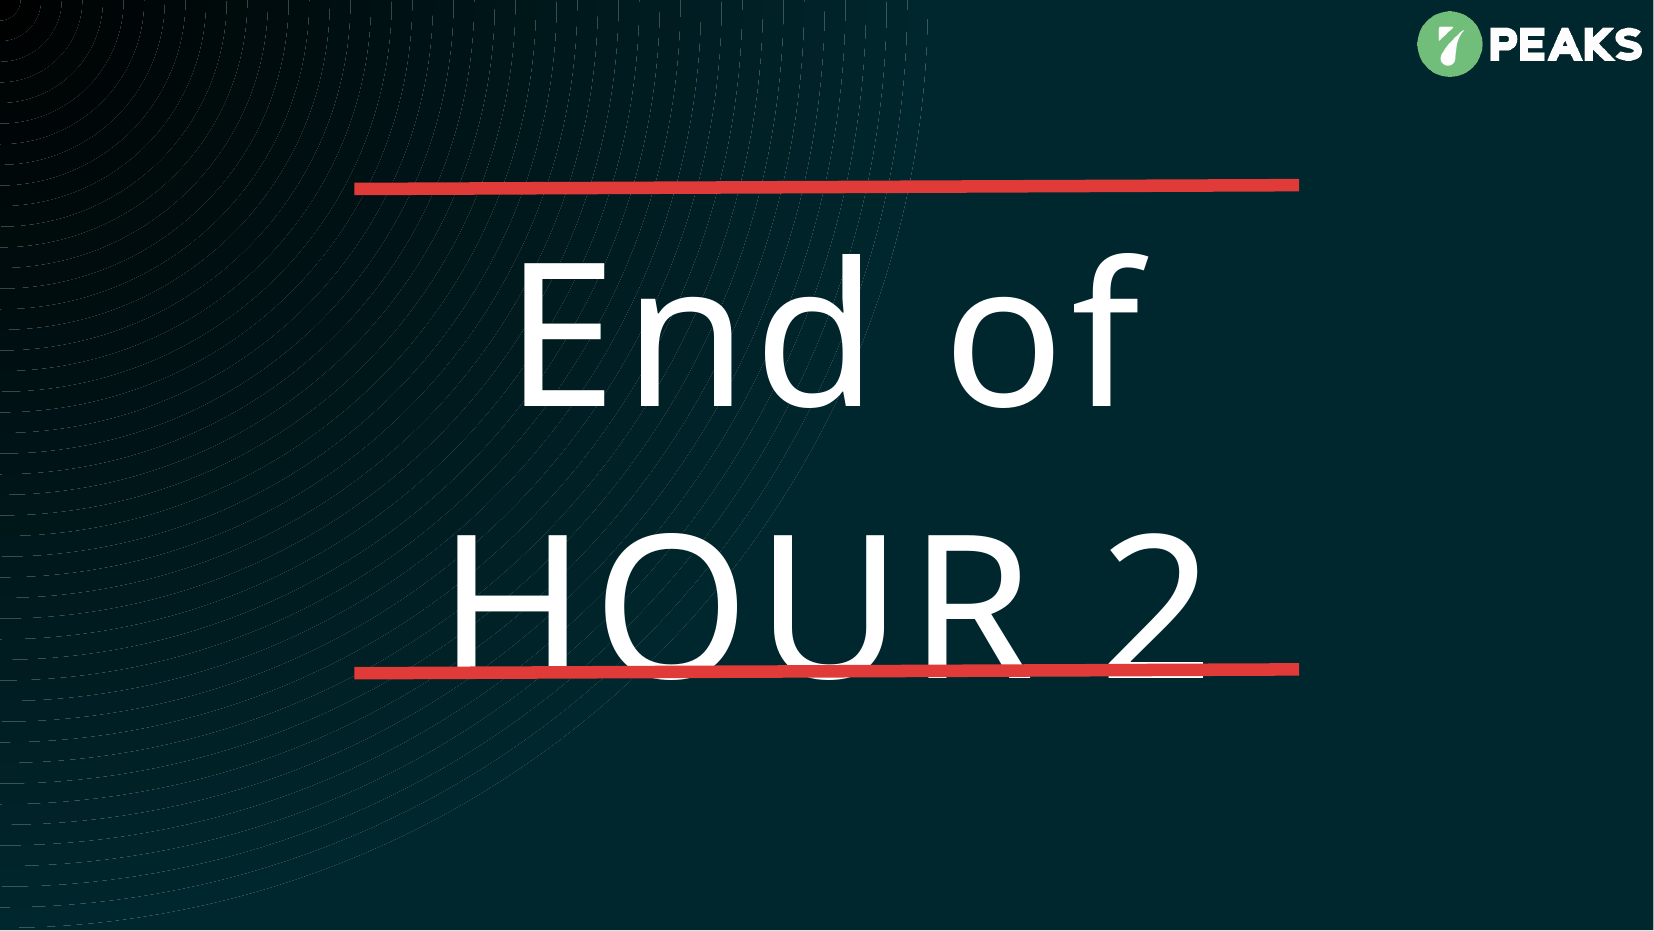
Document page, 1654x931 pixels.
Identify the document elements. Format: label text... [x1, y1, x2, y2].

text_box End of HOUR 2 [380, 676, 1273, 746]
picture [1417, 11, 1642, 77]
text_box End of HOUR 2 [380, 192, 1273, 666]
